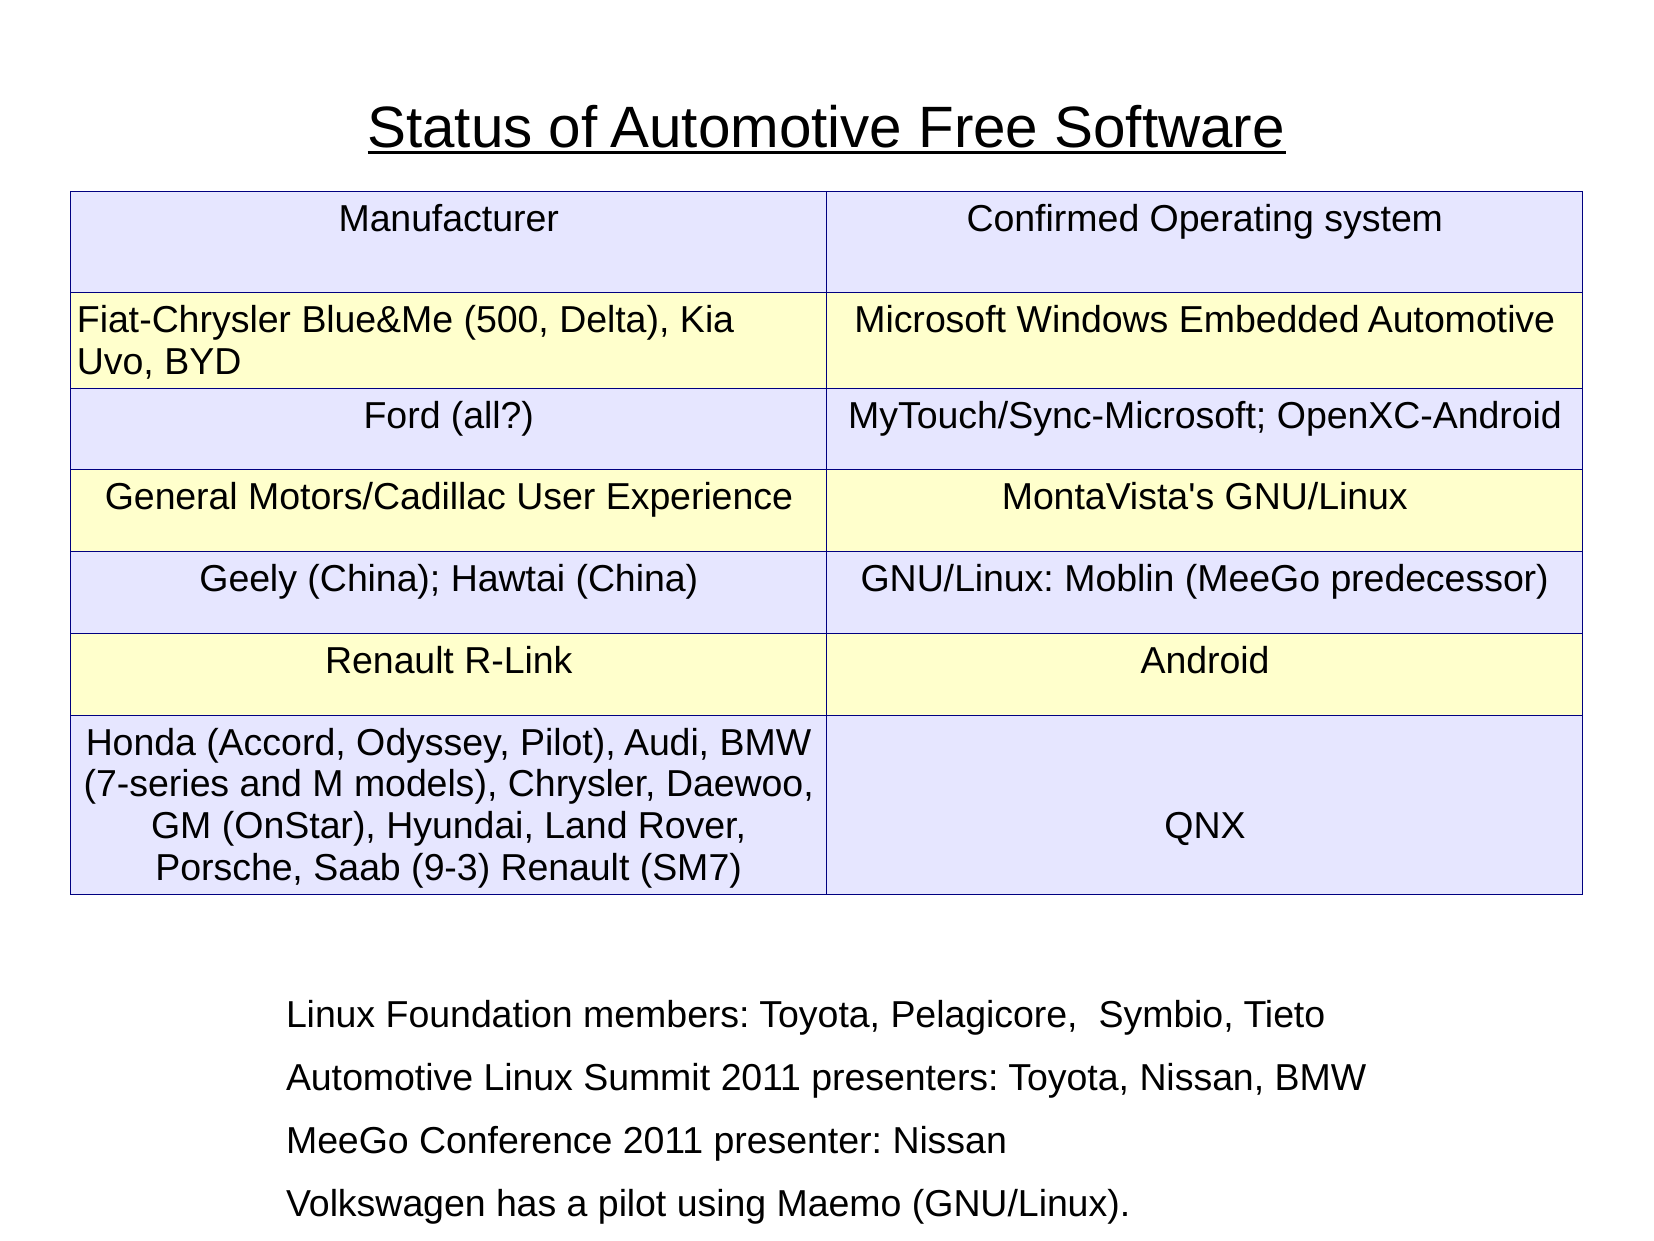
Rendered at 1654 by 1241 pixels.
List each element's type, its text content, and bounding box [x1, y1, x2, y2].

text_box Linux Foundation members: Toyota, Pelagicore, Symbio, Tieto Automotive Linux Summit 2011 presenters: Toyota, Nissan, BMW MeeGo Conference 2011 presenter: Nissan Volkswagen has a pilot using Maemo (GNU/Linux). [271, 964, 1395, 1211]
table_cell MyTouch/Sync-Microsoft; OpenXC-Android [827, 389, 1582, 469]
table_cell GNU/Linux: Moblin (MeeGo predecessor) [827, 552, 1582, 633]
table_cell QNX [827, 716, 1582, 894]
table_cell MontaVista's GNU/Linux [827, 470, 1582, 551]
text_box Status of Automotive Free Software [352, 87, 1301, 168]
table_header Confirmed Operating system [827, 192, 1582, 292]
table_cell Ford (all?) [71, 389, 826, 469]
table_cell Fiat-Chrysler Blue&Me (500, Delta), Kia Uvo, BYD [71, 293, 826, 388]
table_cell Android [827, 634, 1582, 715]
table_header Manufacturer [71, 192, 826, 292]
table_cell General Motors/Cadillac User Experience [71, 470, 826, 551]
table_cell Geely (China); Hawtai (China) [71, 552, 826, 633]
table_cell Honda (Accord, Odyssey, Pilot), Audi, BMW (7-series and M models), Chrysler, Daewoo, GM (OnStar), Hyundai, Land Rover, Porsche, Saab (9-3) Renault (SM7) [71, 716, 826, 894]
table_cell Renault R-Link [71, 634, 826, 715]
table_cell Microsoft Windows Embedded Automotive [827, 293, 1582, 388]
